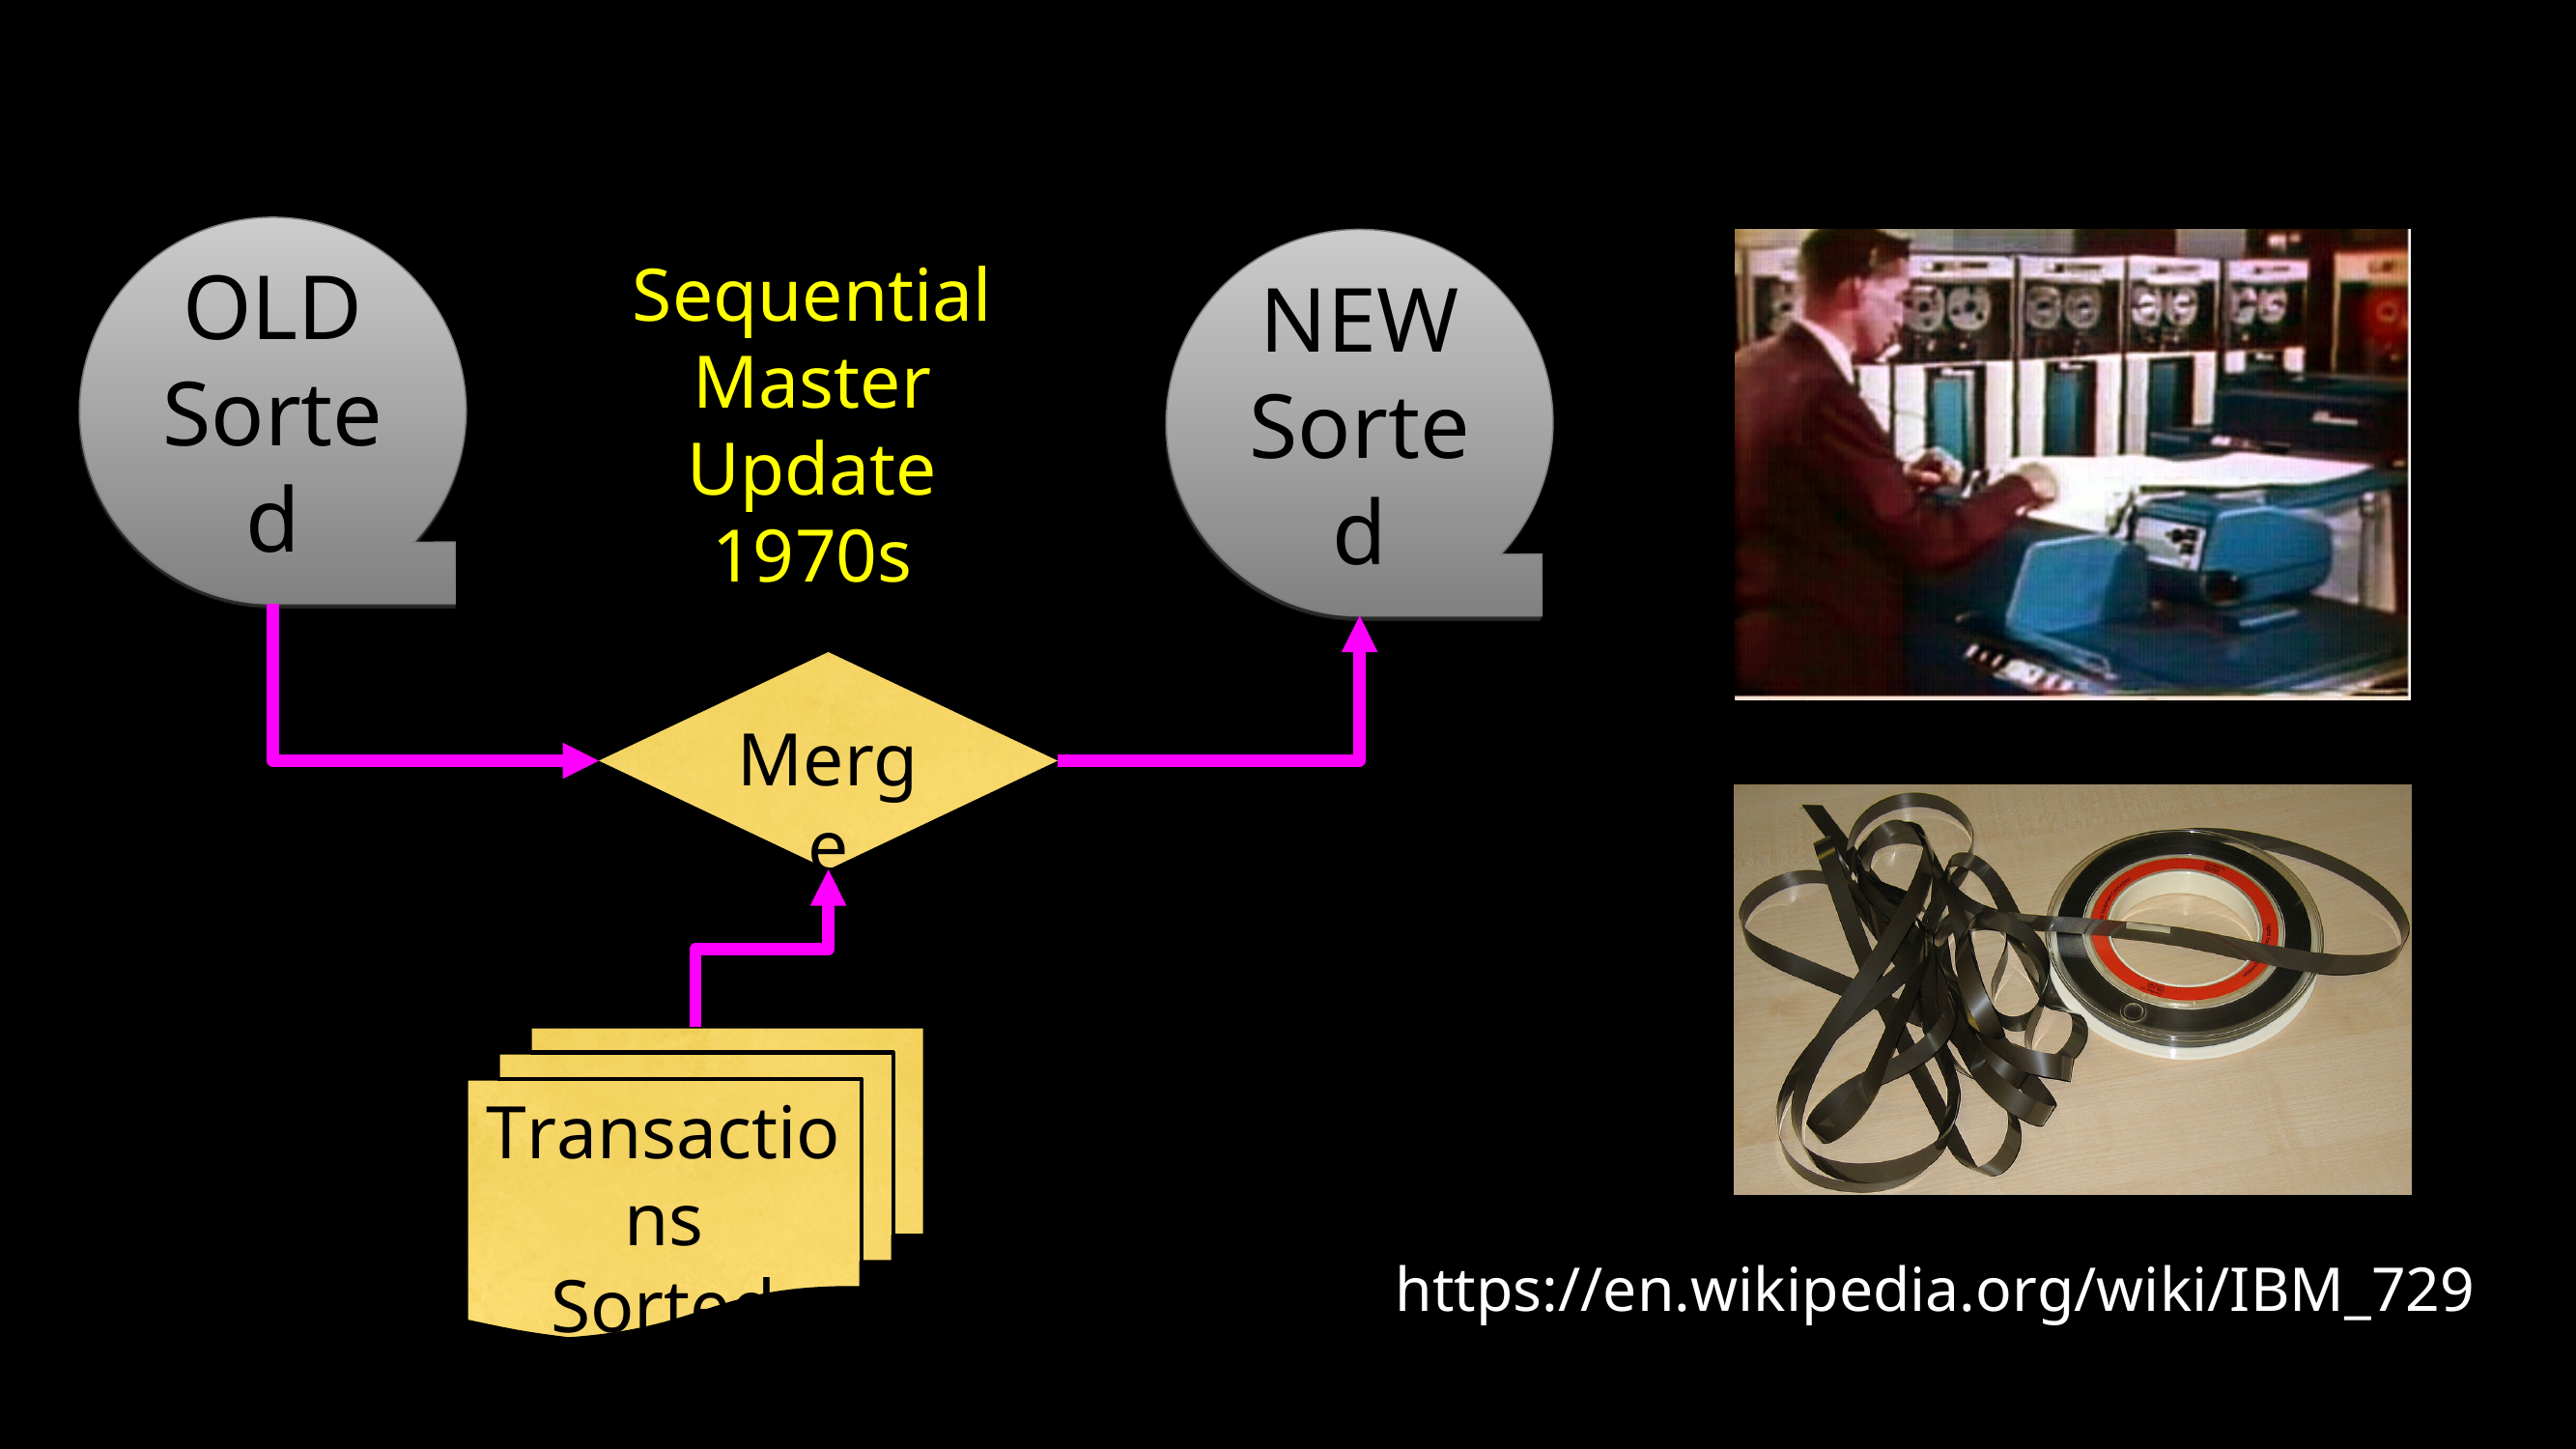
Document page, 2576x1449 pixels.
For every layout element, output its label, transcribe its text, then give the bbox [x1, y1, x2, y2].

text_box Merge [818, 838, 838, 849]
text_box NEW Sorted [1166, 229, 1553, 616]
text_box https://en.wikipedia.org/wiki/IBM_729 [1381, 1243, 2491, 1331]
picture [1735, 229, 2411, 701]
picture [1734, 784, 2412, 1195]
text_box OLD Sorted [79, 216, 467, 604]
text_box Sequential Master Update 1970s [618, 241, 1006, 605]
text_box Transactions Sorted [466, 1026, 925, 1340]
text_box Merge [600, 651, 1058, 867]
